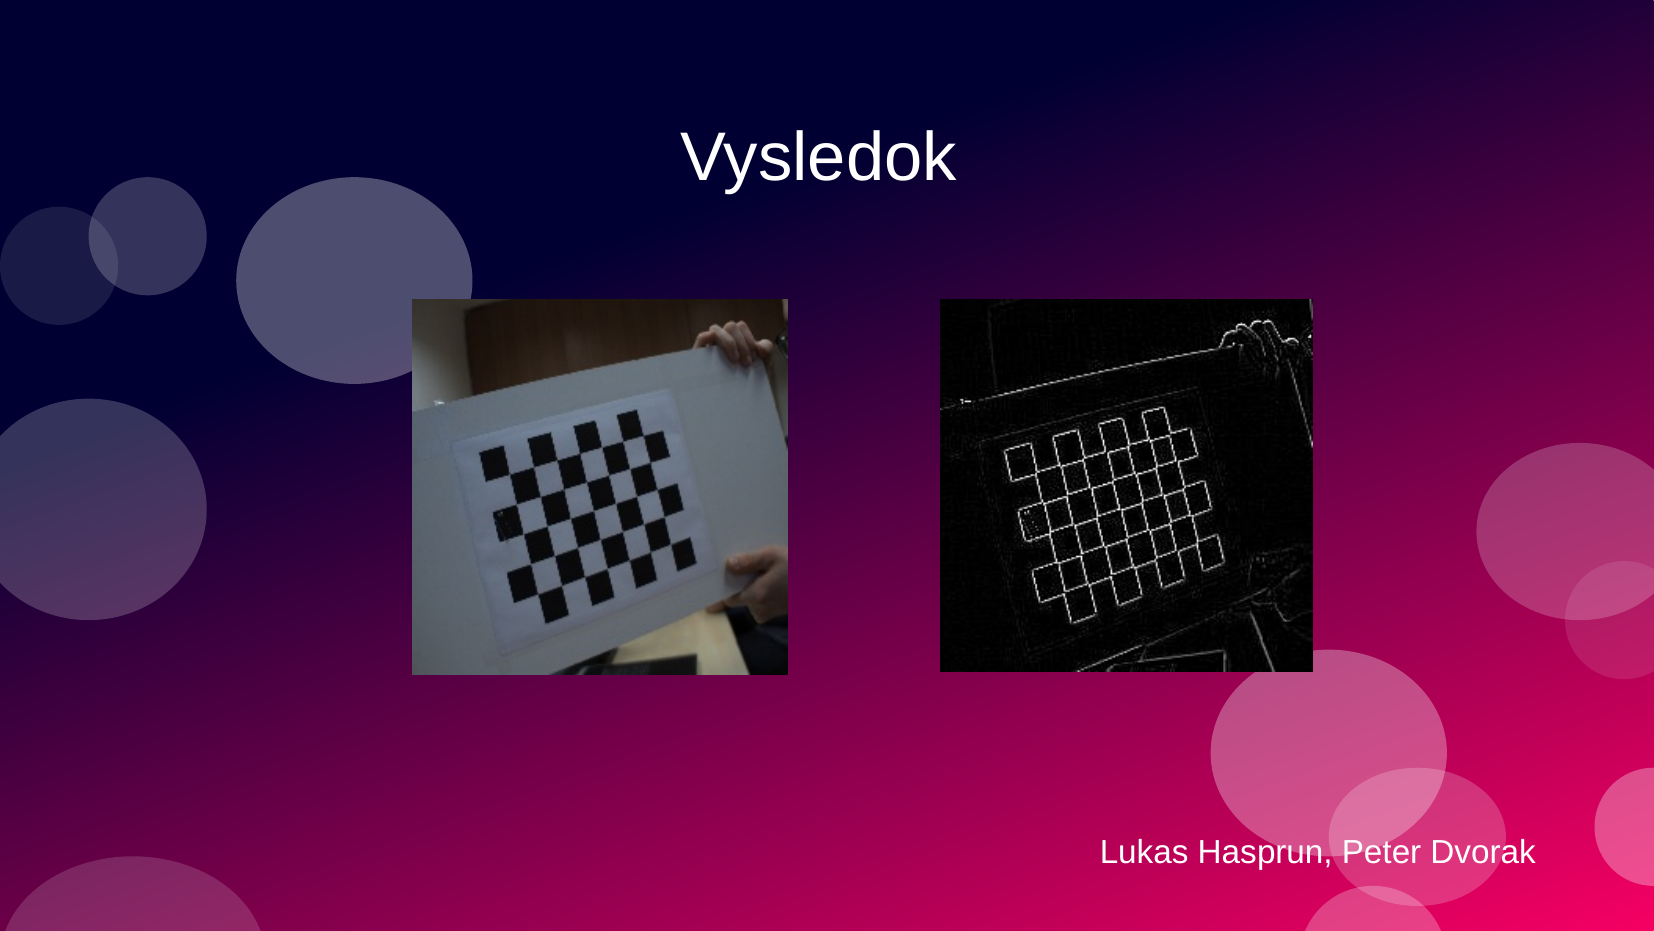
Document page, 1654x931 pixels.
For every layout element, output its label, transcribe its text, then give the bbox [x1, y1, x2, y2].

picture [940, 299, 1313, 672]
picture [412, 299, 788, 675]
subtitle Lukas Hasprun, Peter Dvorak [982, 773, 1654, 931]
title Vysledok [75, 79, 1564, 235]
